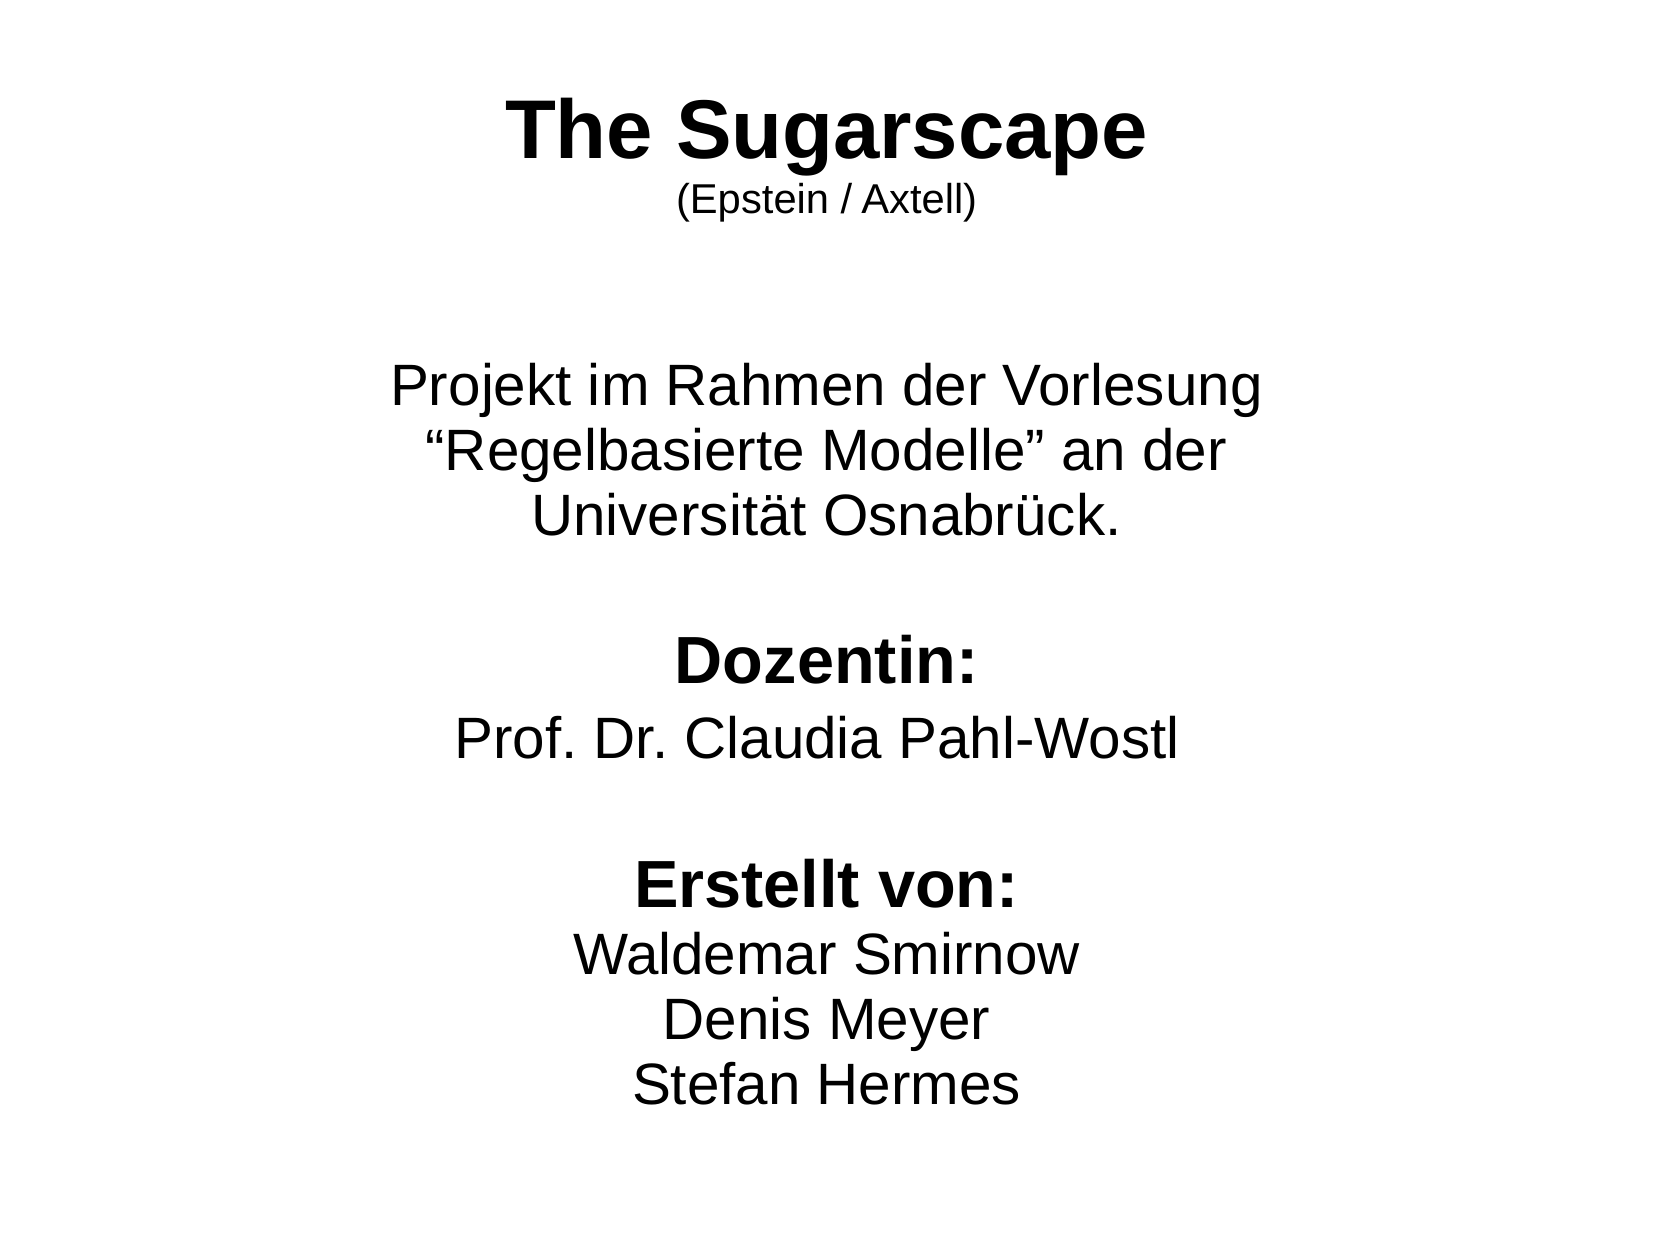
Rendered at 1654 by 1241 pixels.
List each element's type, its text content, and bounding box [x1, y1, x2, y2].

title The Sugarscape (Epstein / Axtell) [82, 56, 1571, 250]
subtitle Projekt im Rahmen der Vorlesung “Regelbasierte Modelle” an der Universität Osnabrück. Dozentin: Prof. Dr. Claudia Pahl-Wostl Erstellt von: Waldemar Smirnow Denis Meyer Stefan Hermes [82, 265, 1571, 1205]
